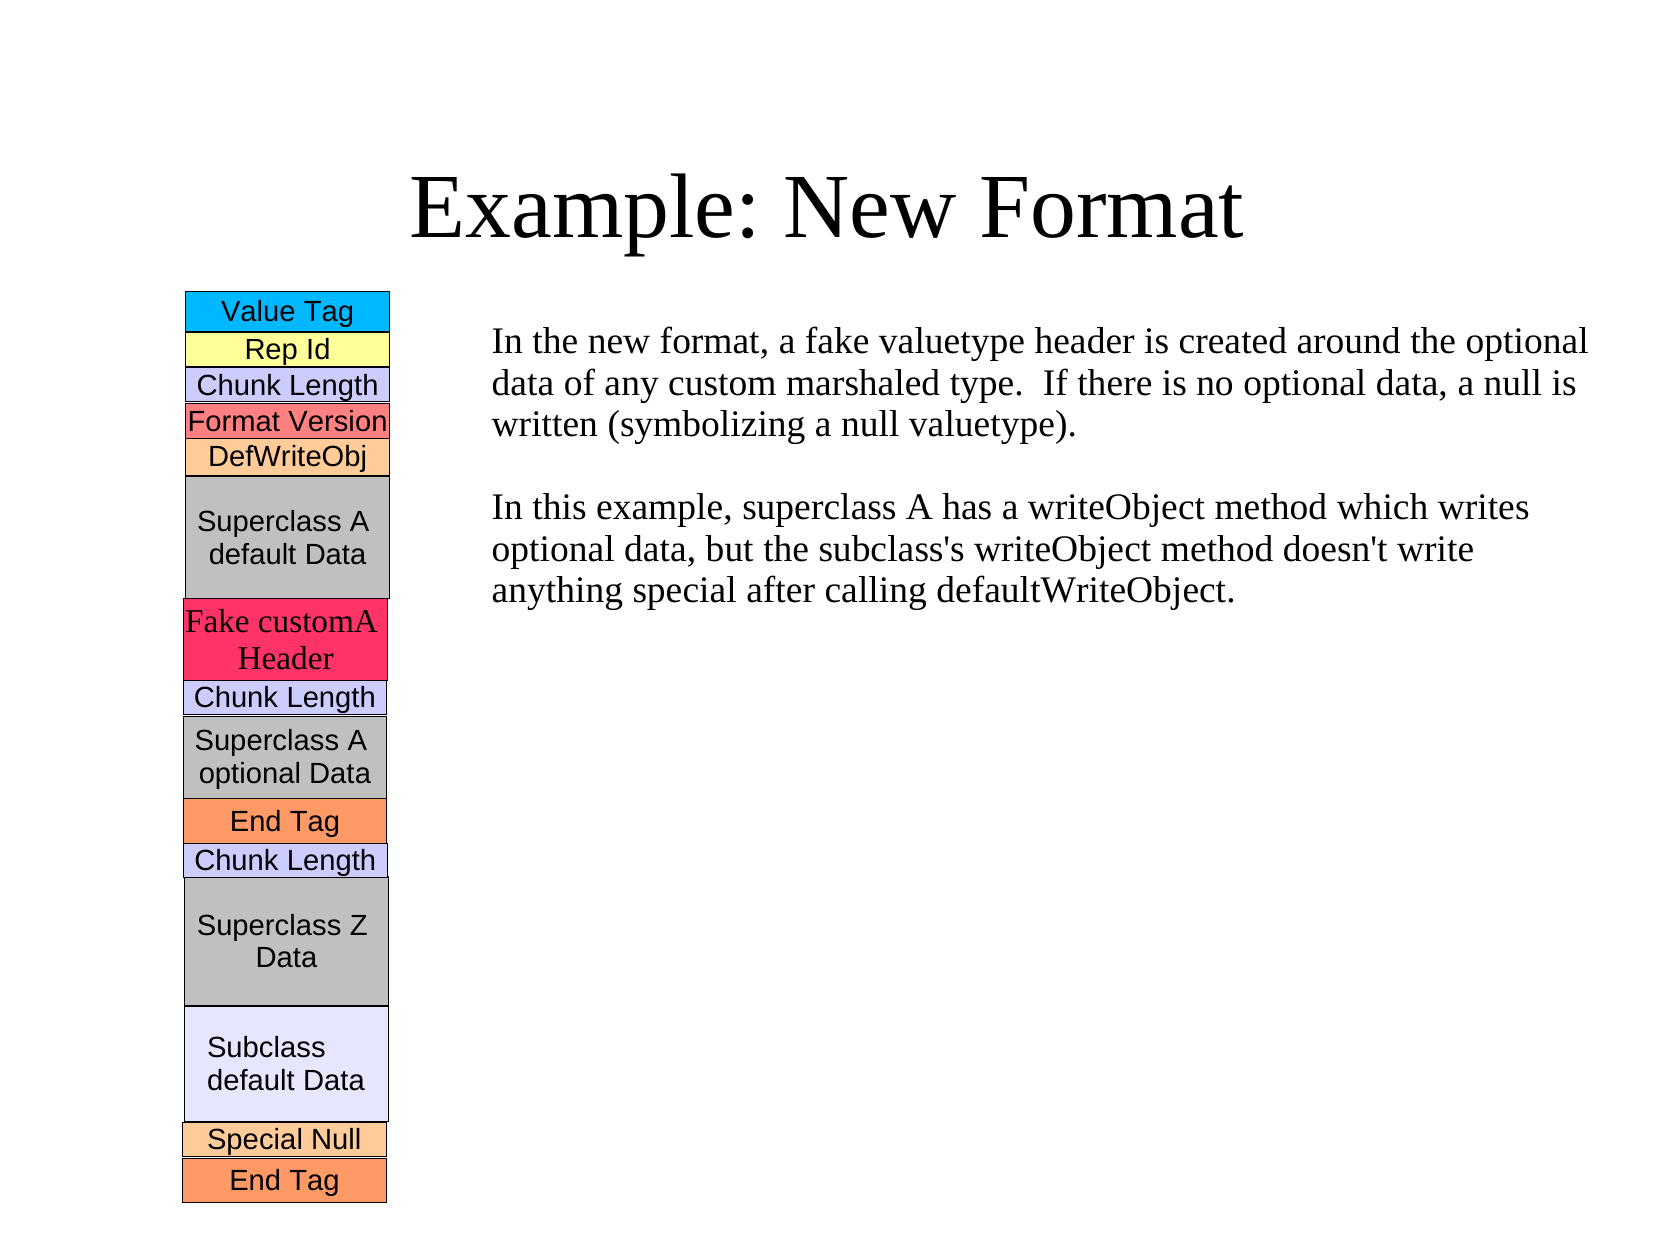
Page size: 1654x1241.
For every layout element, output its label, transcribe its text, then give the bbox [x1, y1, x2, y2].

text_box Chunk Length [183, 680, 387, 715]
text_box Chunk Length [185, 367, 390, 402]
text_box Superclass A default Data [185, 476, 390, 599]
text_box Format Version [185, 403, 390, 438]
title Example: New Format [121, 102, 1534, 311]
text_box DefWriteObj [185, 438, 390, 476]
text_box Chunk Length [183, 843, 388, 878]
text_box Superclass A optional Data [183, 716, 387, 798]
text_box End Tag [182, 1158, 387, 1203]
text_box In the new format, a fake valuetype header is created around the optional data of any custom marshaled type. If there is no optional data, a null is written (symbolizing a null valuetype). In this example, superclass A has a writeObject method which writes optional data, but the subclass's writeObject method doesn't write anything special after calling defaultWriteObject. [491, 320, 1594, 684]
text_box Special Null [182, 1122, 387, 1157]
text_box Subclass default Data [184, 1006, 389, 1122]
text_box Value Tag [185, 291, 390, 332]
text_box Superclass Z Data [184, 876, 389, 1006]
text_box End Tag [183, 798, 387, 843]
text_box Fake customA Header [183, 598, 388, 681]
text_box Rep Id [185, 332, 390, 367]
